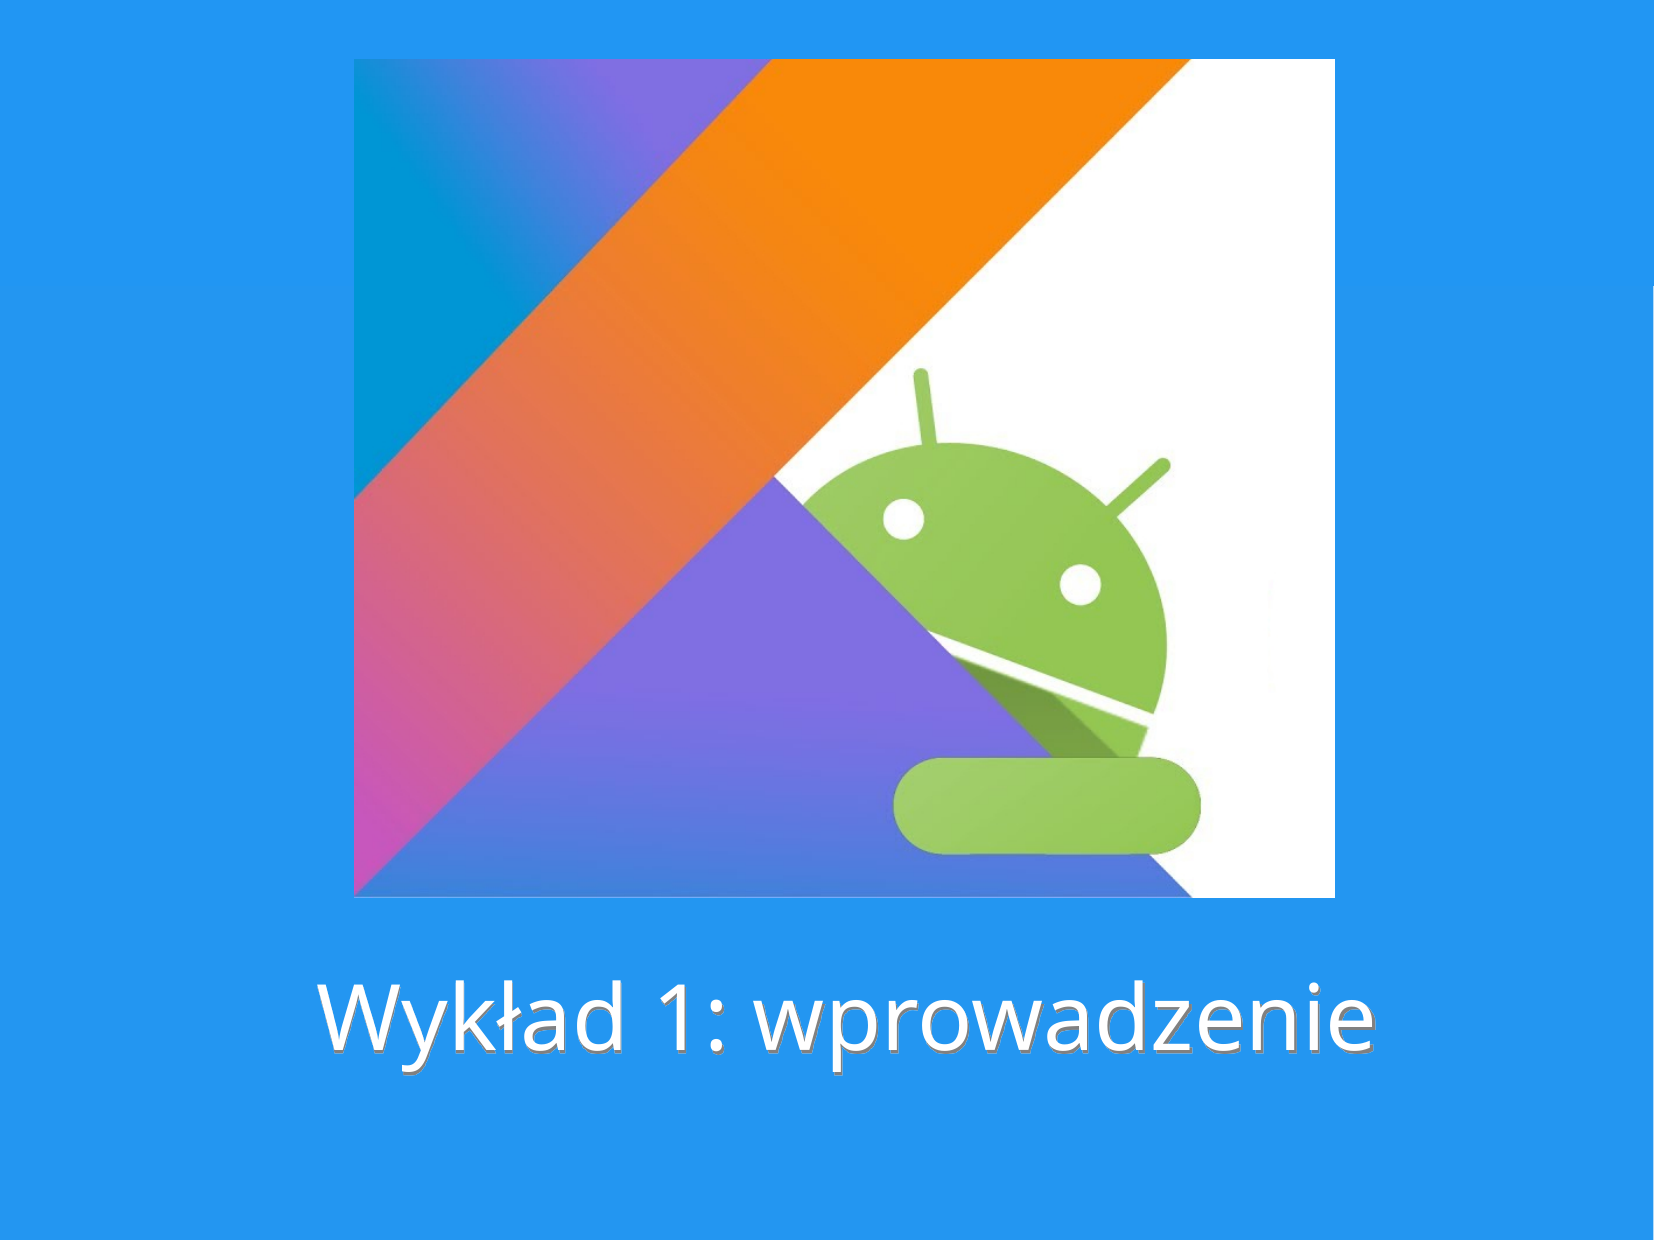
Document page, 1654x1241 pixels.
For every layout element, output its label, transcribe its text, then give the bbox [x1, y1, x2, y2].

picture [354, 59, 1335, 898]
text_box Wykład 1: wprowadzenie [225, 945, 1471, 1210]
